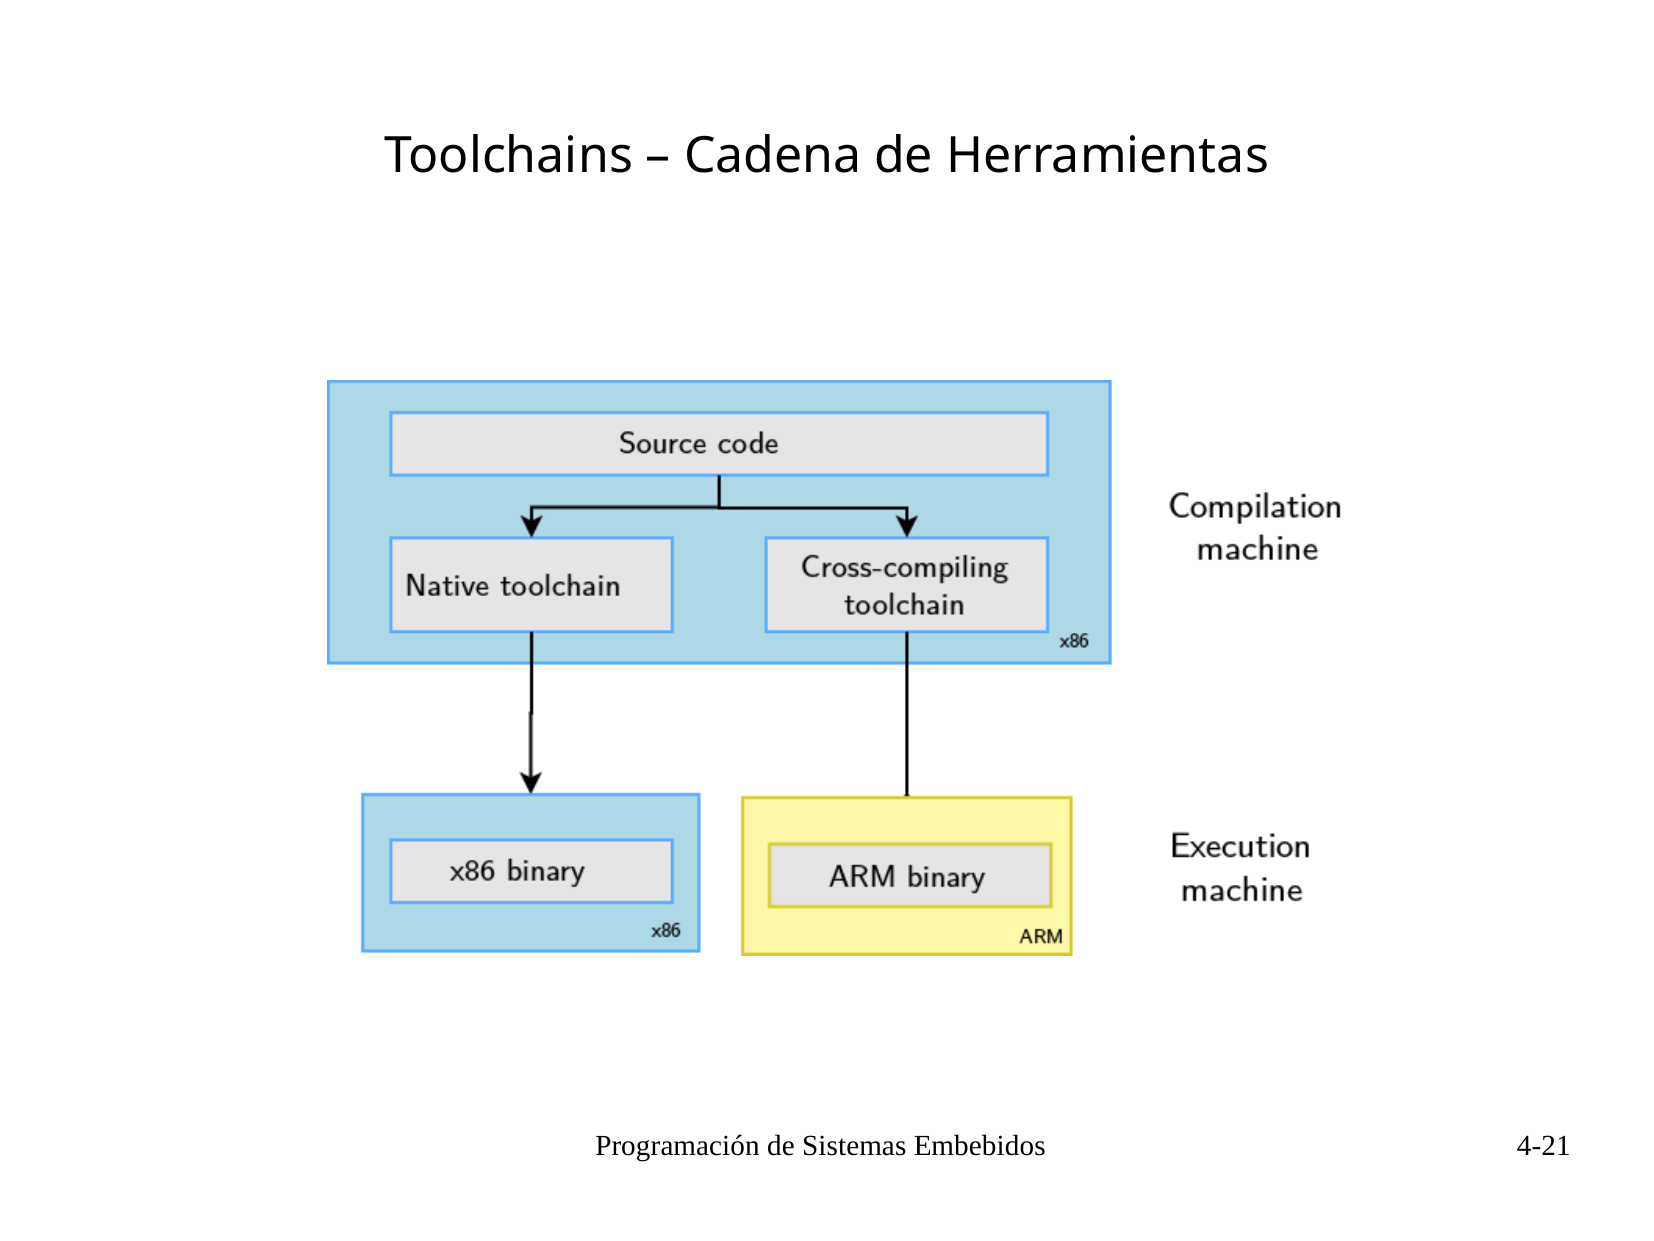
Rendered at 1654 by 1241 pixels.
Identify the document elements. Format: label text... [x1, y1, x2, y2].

picture [327, 380, 1345, 956]
title Toolchains – Cadena de Herramientas [82, 49, 1571, 257]
